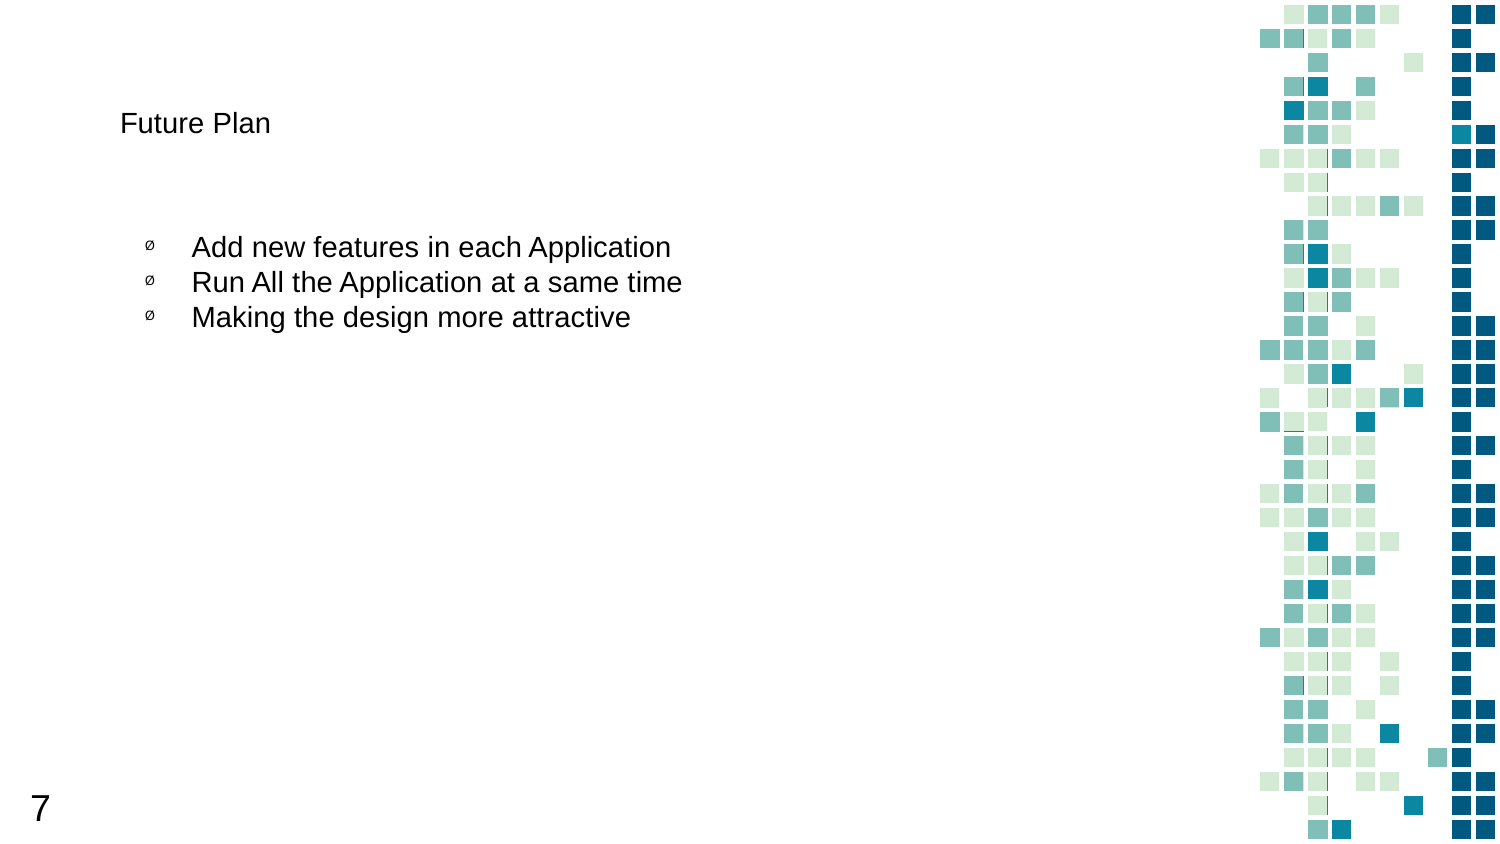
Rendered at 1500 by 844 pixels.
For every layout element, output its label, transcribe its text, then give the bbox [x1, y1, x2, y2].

slide_number <number> [15, 774, 105, 839]
title Future Plan [105, 13, 1215, 155]
text_box Add new features in each Application Run All the Application at a same time Making the design more attractive [129, 220, 699, 341]
